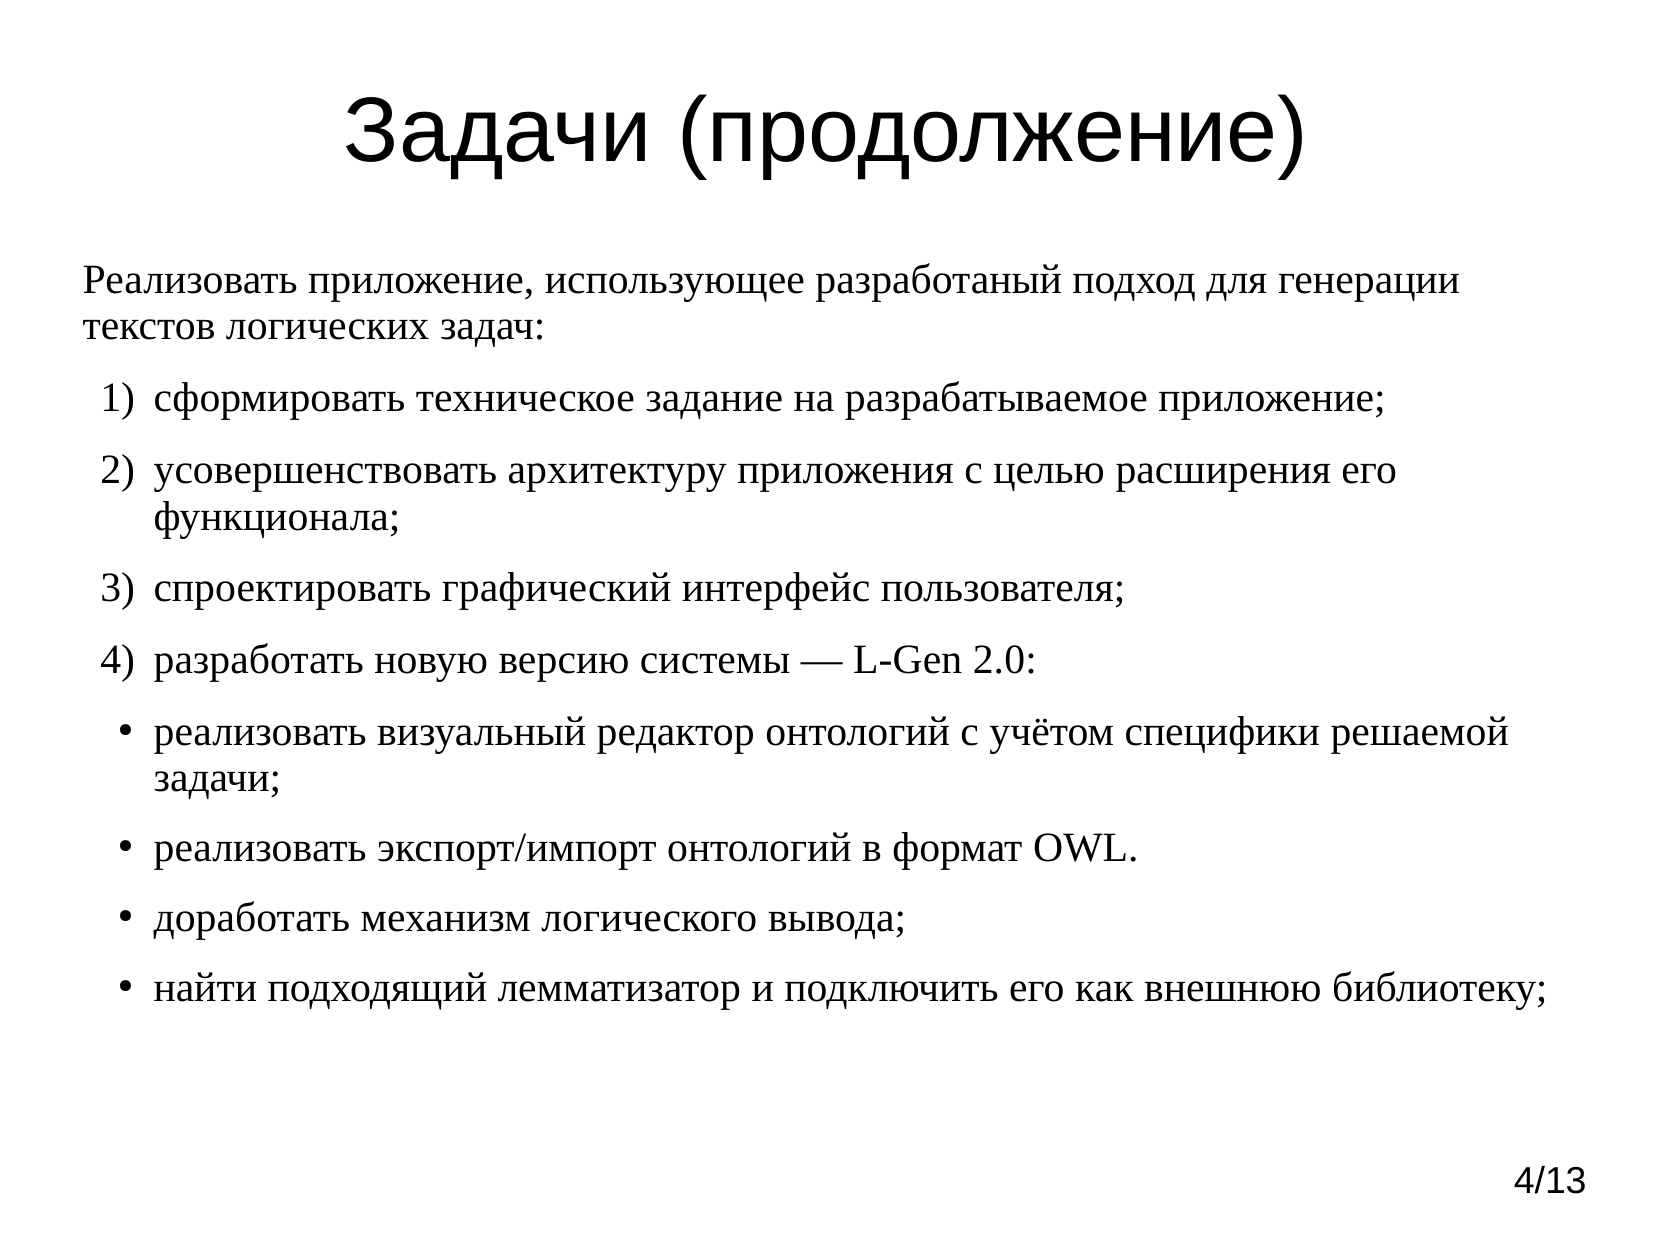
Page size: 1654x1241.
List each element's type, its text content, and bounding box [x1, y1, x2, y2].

list Реализовать приложение, использующее разработаный подход для генерации текстов логических задач: сформировать техническое задание на разрабатываемое приложение; усовершенствовать архитектуру приложения с целью расширения его функционала; спроектировать графический интерфейс пользователя; разработать новую версию системы — L-Gen 2.0: реализовать визуальный редактор онтологий с учётом специфики решаемой задачи; реализовать экспорт/импорт онтологий в формат OWL. доработать механизм логического вывода; найти подходящий лемматизатор и подключить его как внешнюю библиотеку; [82, 256, 1571, 1170]
text_box <номер>/13 [1476, 1151, 1625, 1241]
title Задачи (продолжение) [82, 25, 1571, 233]
